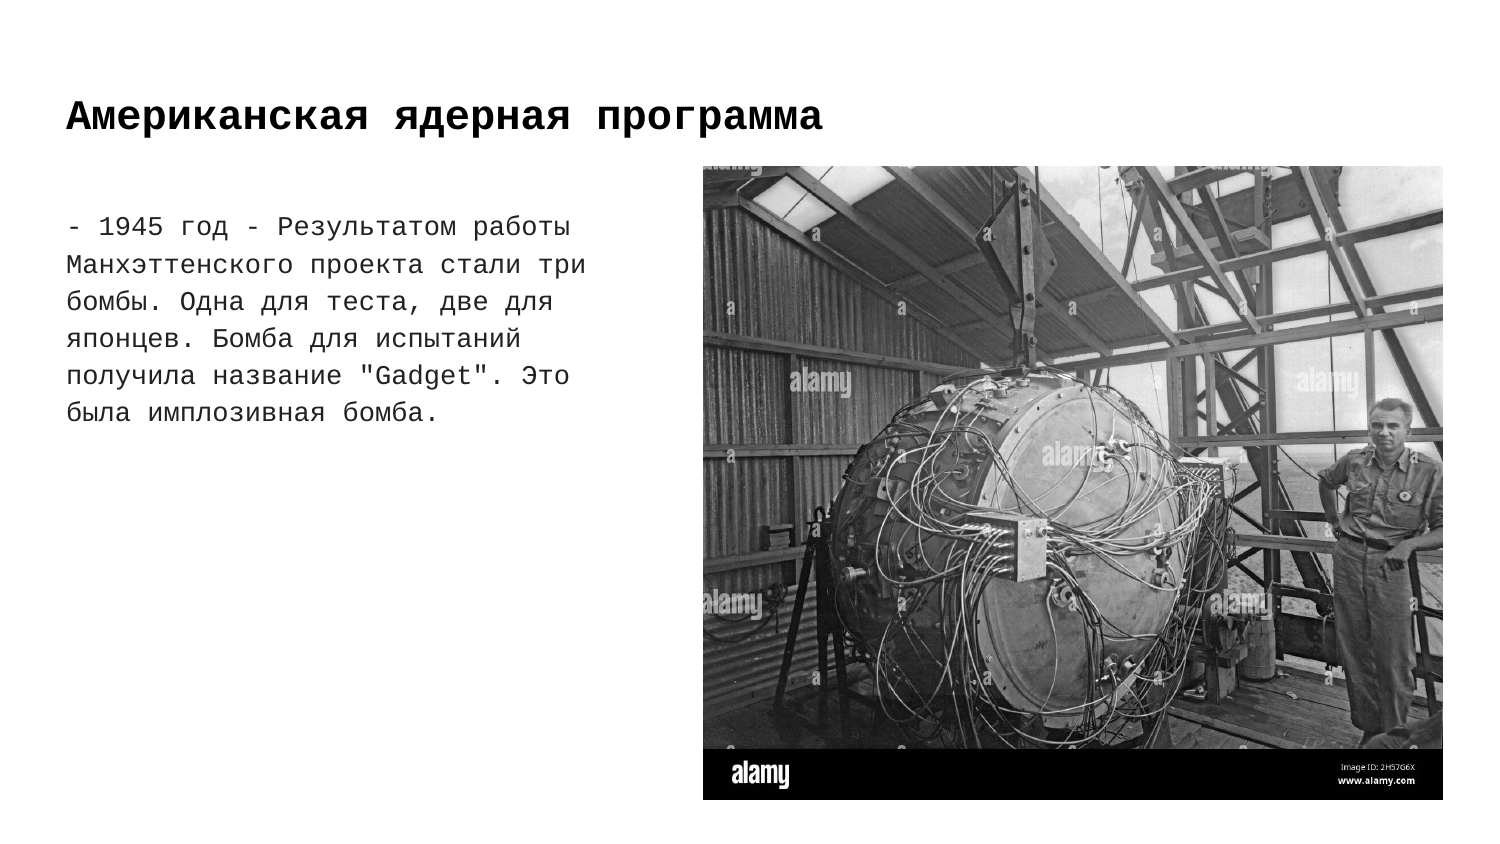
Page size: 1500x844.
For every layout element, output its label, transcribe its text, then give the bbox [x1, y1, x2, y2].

picture [703, 166, 1443, 800]
list - 1945 год - Результатом работы Манхэттенского проекта стали три бомбы. Одна для теста, две для японцев. Бомба для испытаний получила название "Gadget". Это была имплозивная бомба. [51, 189, 650, 783]
title Американская ядерная программа [51, 72, 1449, 167]
